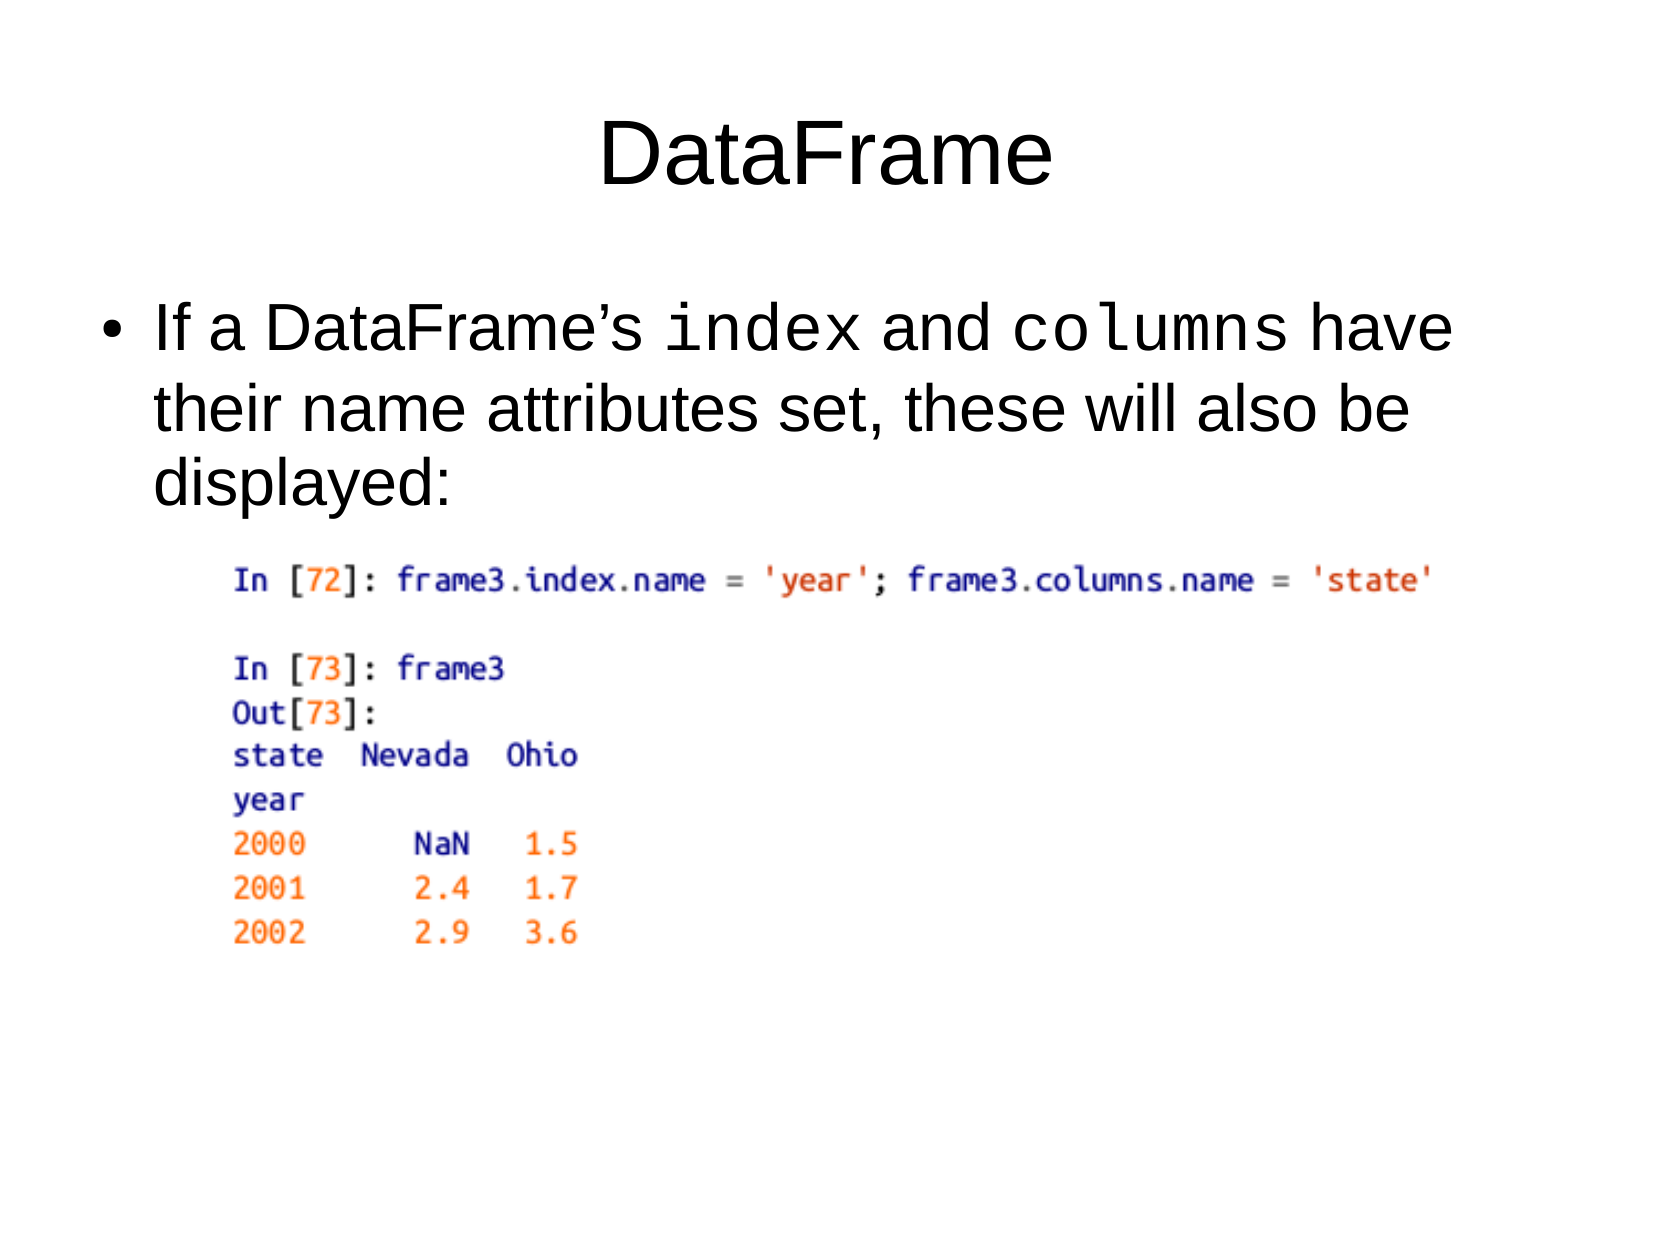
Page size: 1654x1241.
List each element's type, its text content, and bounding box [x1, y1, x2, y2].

title DataFrame [82, 49, 1571, 257]
list If a DataFrame’s index and columns have their name attributes set, these will also be displayed: [82, 290, 1571, 1010]
picture [220, 554, 1447, 955]
